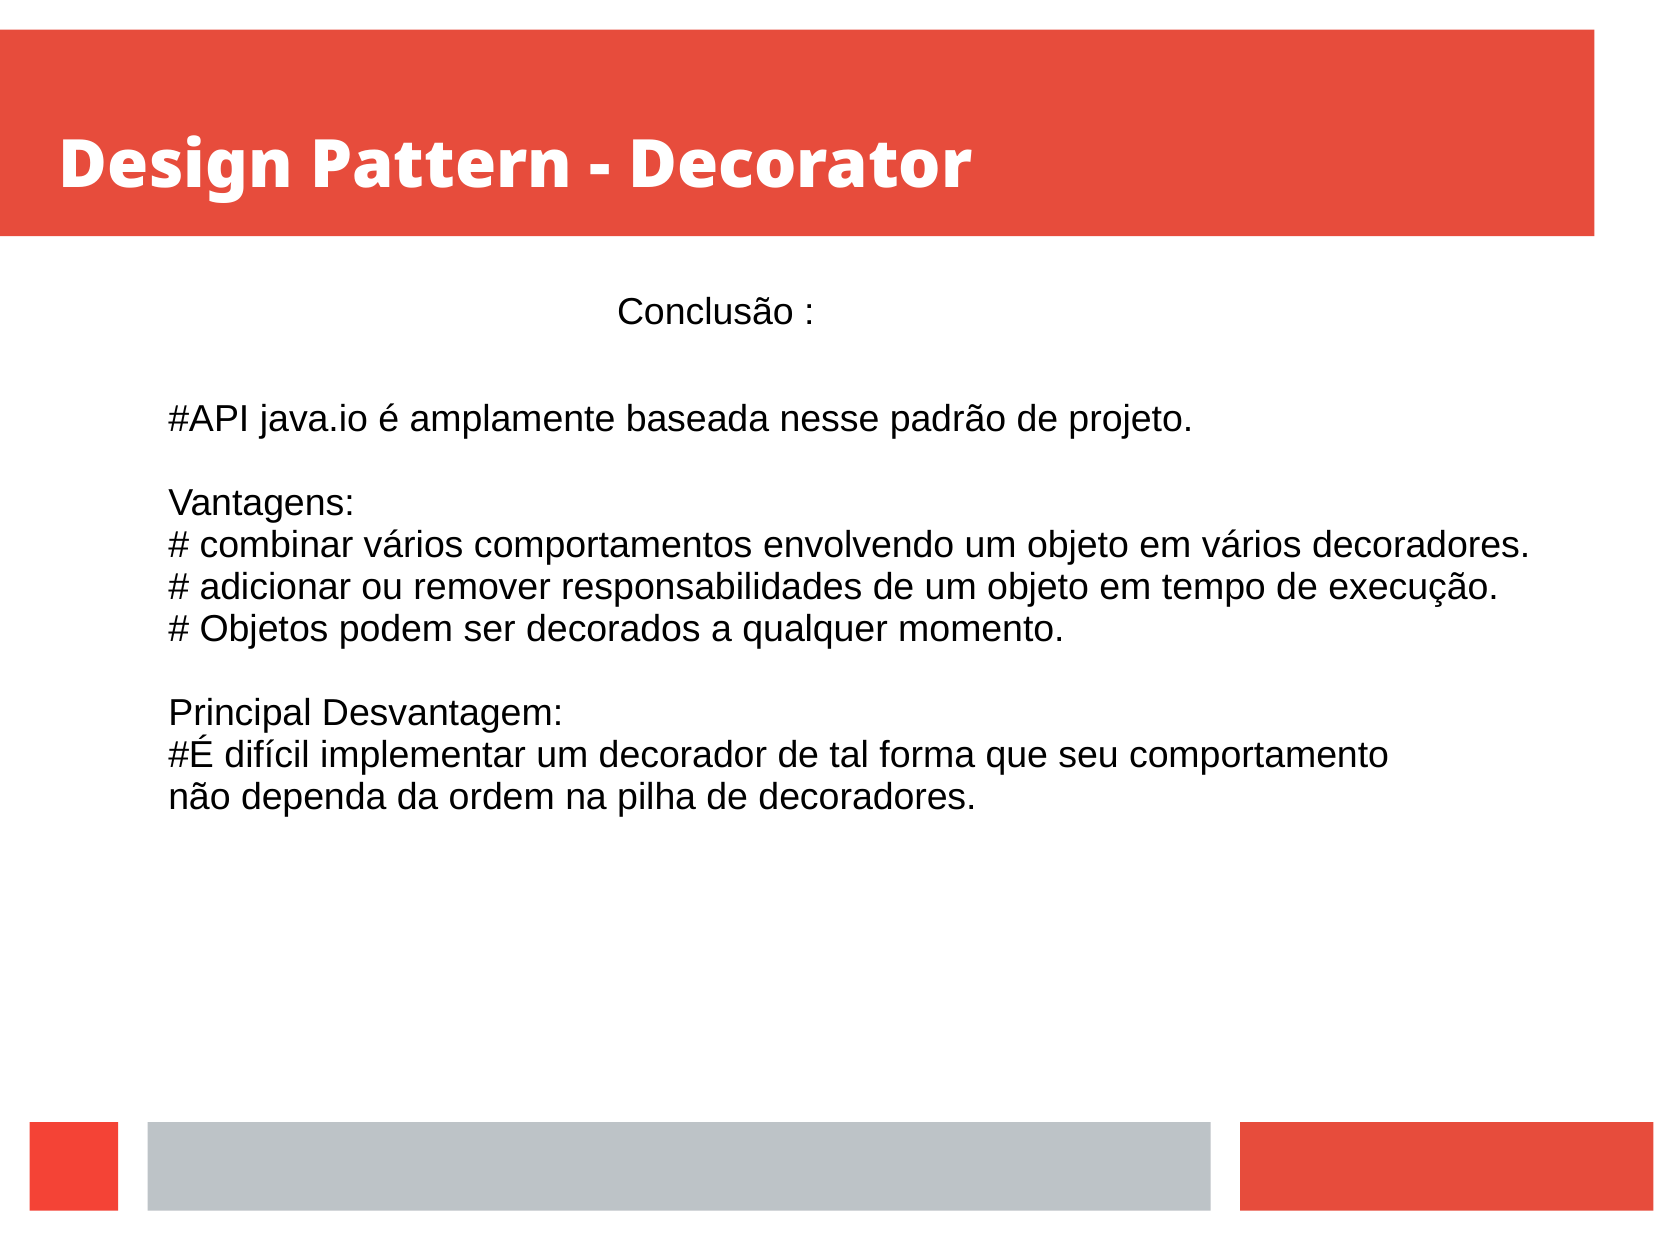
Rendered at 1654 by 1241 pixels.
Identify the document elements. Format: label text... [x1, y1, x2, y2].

text_box #API java.io é amplamente baseada nesse padrão de projeto. Vantagens: # combinar vários comportamentos envolvendo um objeto em vários decoradores. # adicionar ou remover responsabilidades de um objeto em tempo de execução. # Objetos podem ser decorados a qualquer momento. Principal Desvantagem: #É difícil implementar um decorador de tal forma que seu comportamento não dependa da ordem na pilha de decoradores. [153, 389, 1546, 825]
title Design Pattern - Decorator [59, 59, 1595, 207]
text_box Conclusão : [602, 283, 830, 341]
